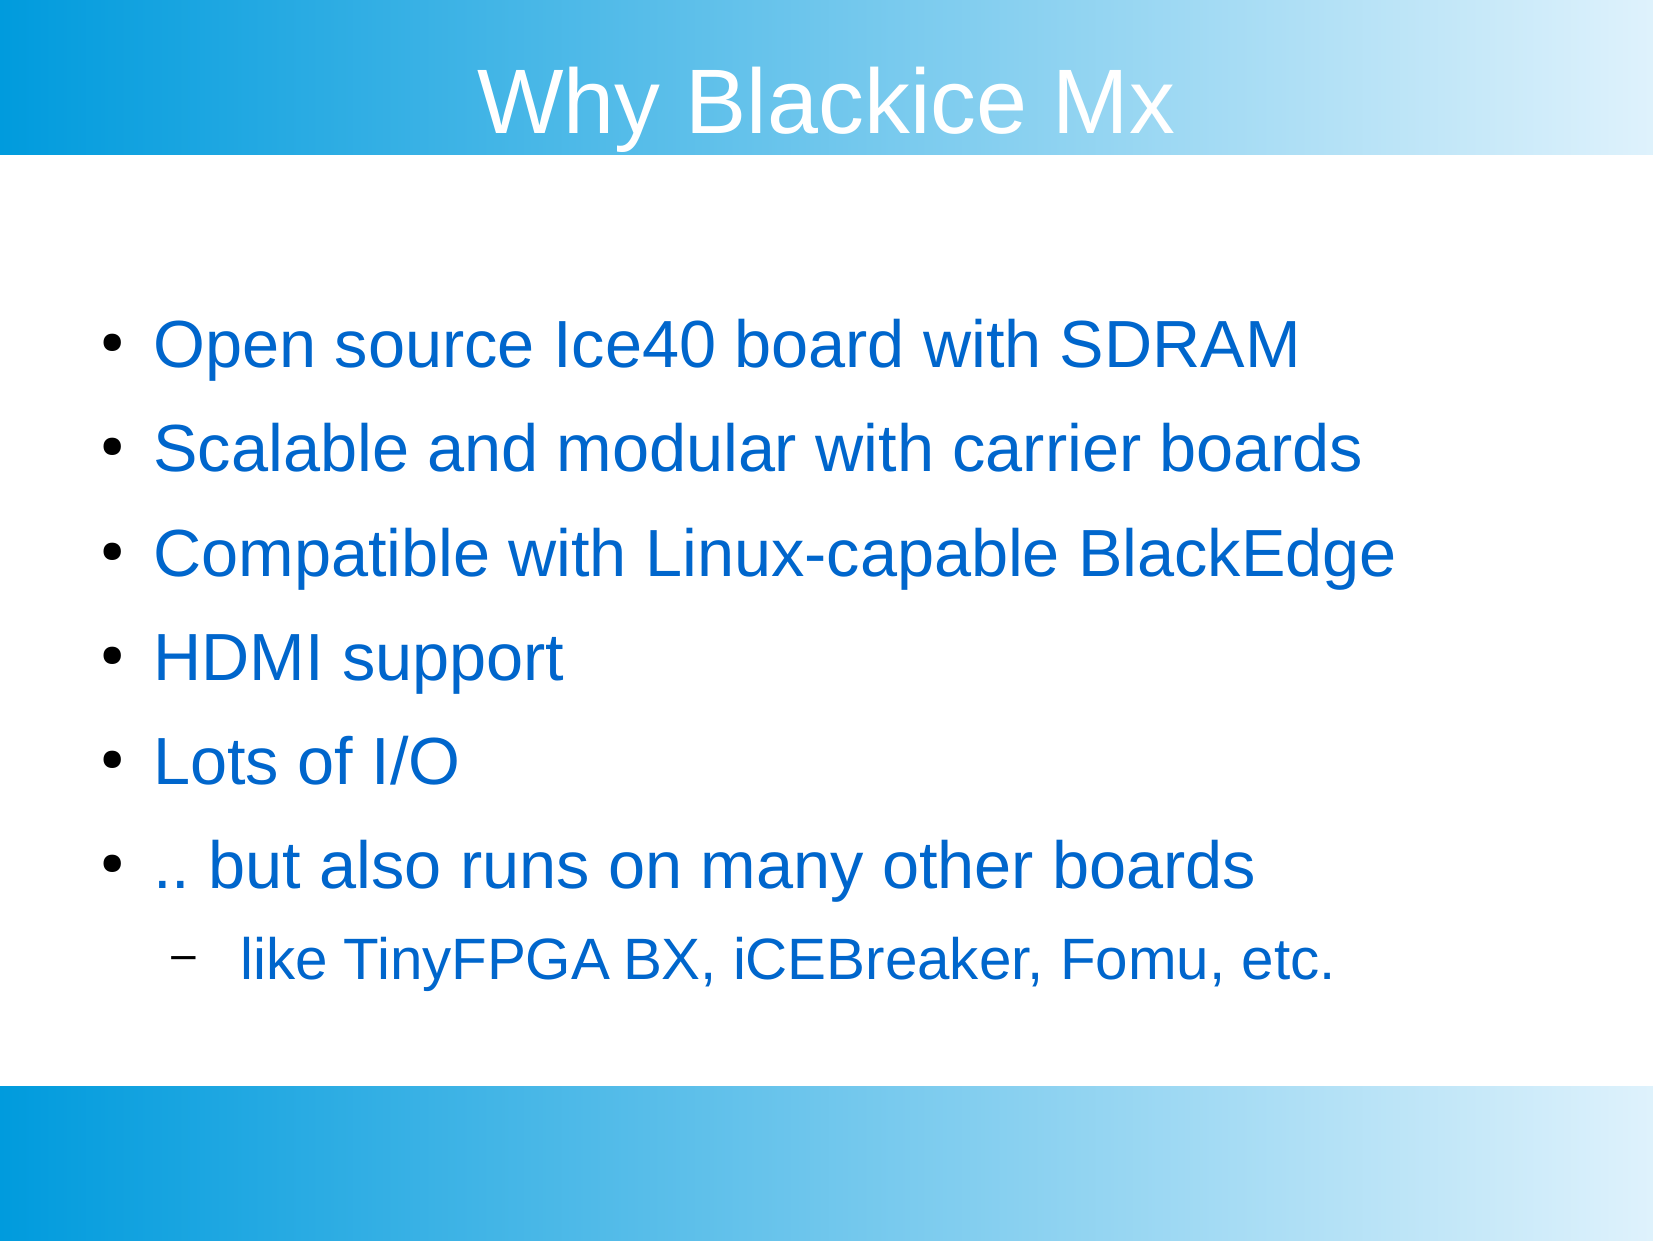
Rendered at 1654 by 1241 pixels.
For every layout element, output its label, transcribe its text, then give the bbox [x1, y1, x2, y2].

title Why Blackice Mx [82, 49, 1571, 155]
list Open source Ice40 board with SDRAM Scalable and modular with carrier boards Compatible with Linux-capable BlackEdge HDMI support Lots of I/O .. but also runs on many other boards like TinyFPGA BX, iCEBreaker, Fomu, etc. [82, 307, 1571, 1075]
